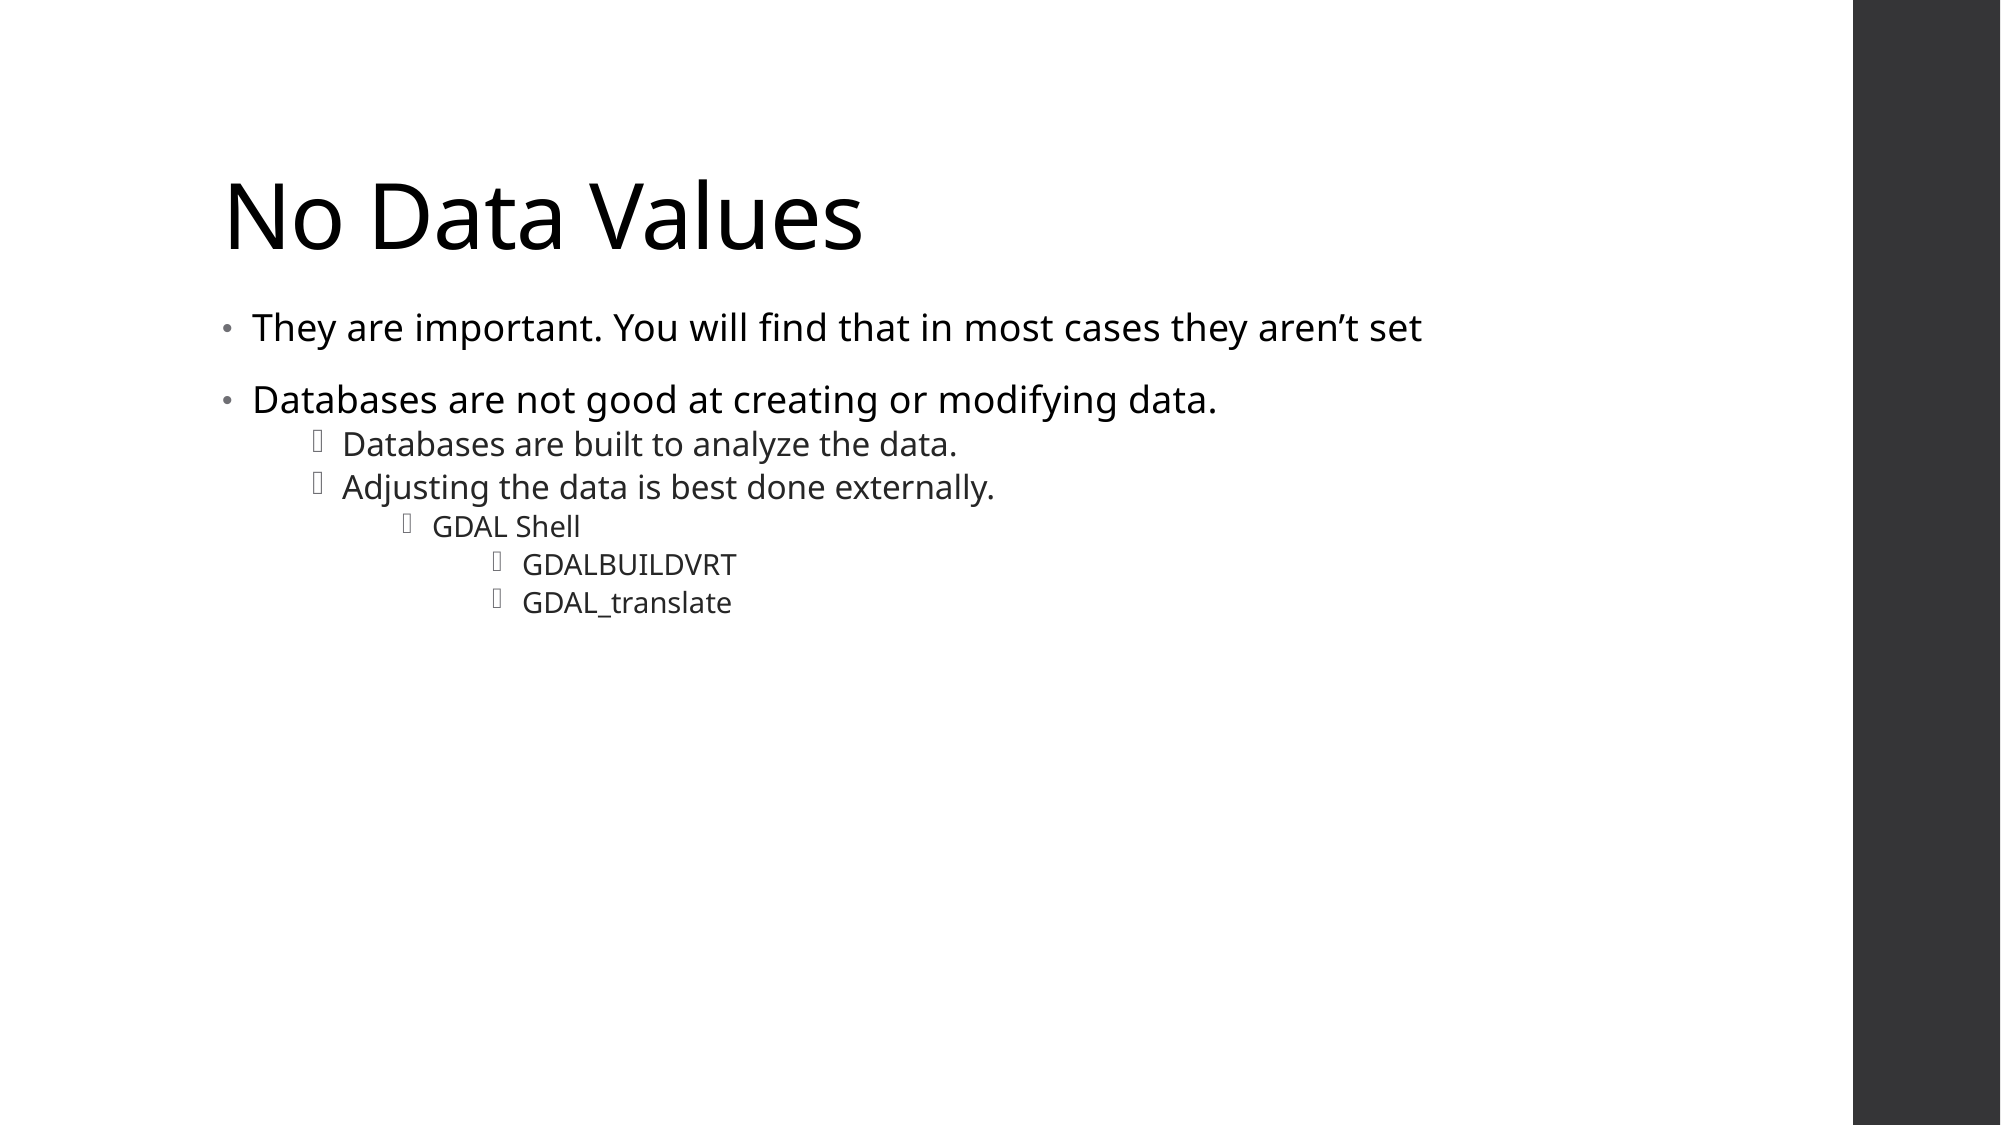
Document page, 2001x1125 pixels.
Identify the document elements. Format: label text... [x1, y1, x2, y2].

list They are important. You will find that in most cases they aren’t set Databases are not good at creating or modifying data. Databases are built to analyze the data. Adjusting the data is best done externally. GDAL Shell GDALBUILDVRT GDAL_translate [206, 299, 1617, 1014]
title No Data Values [206, 60, 1797, 278]
